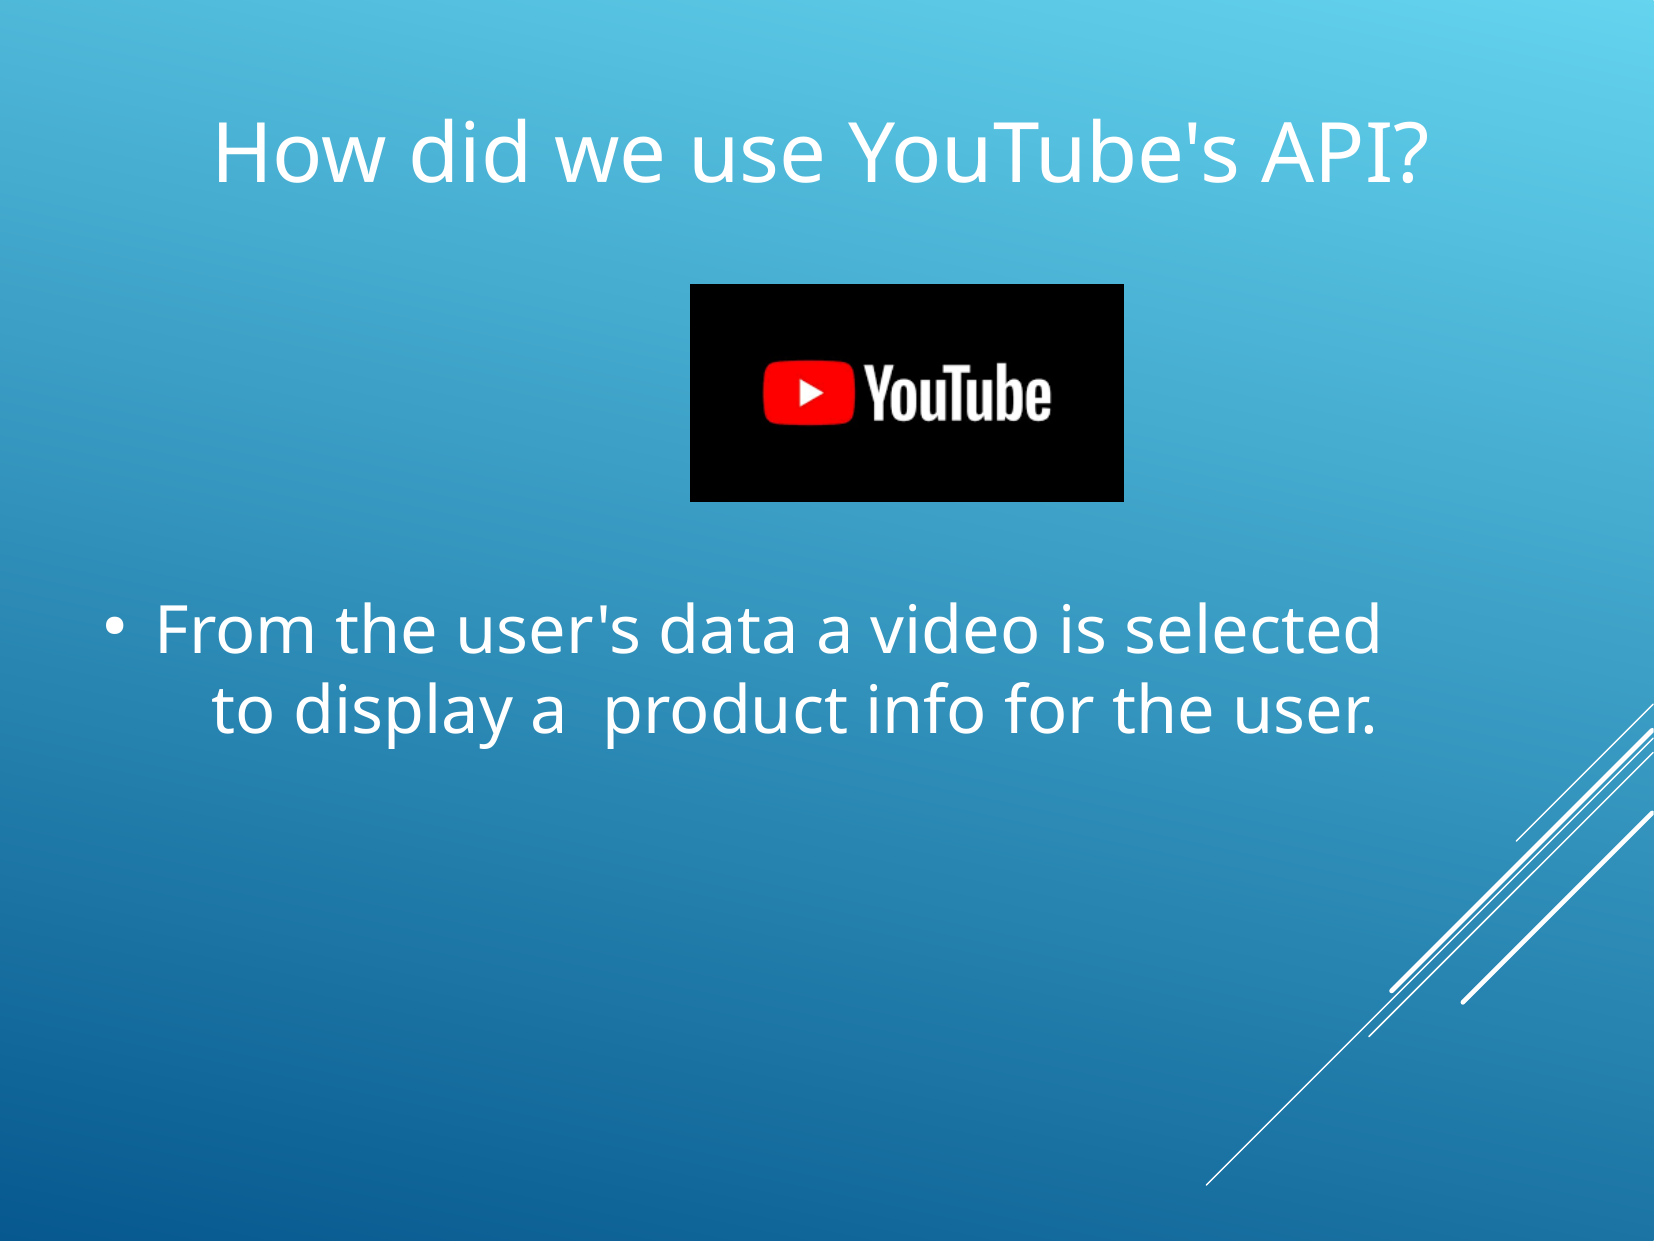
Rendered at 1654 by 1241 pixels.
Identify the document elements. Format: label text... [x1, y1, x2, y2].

picture [690, 284, 1124, 502]
title How did we use YouTube's API? [76, 45, 1566, 253]
list From the user's data a video is selected to display a product info for the user. [76, 538, 1412, 796]
